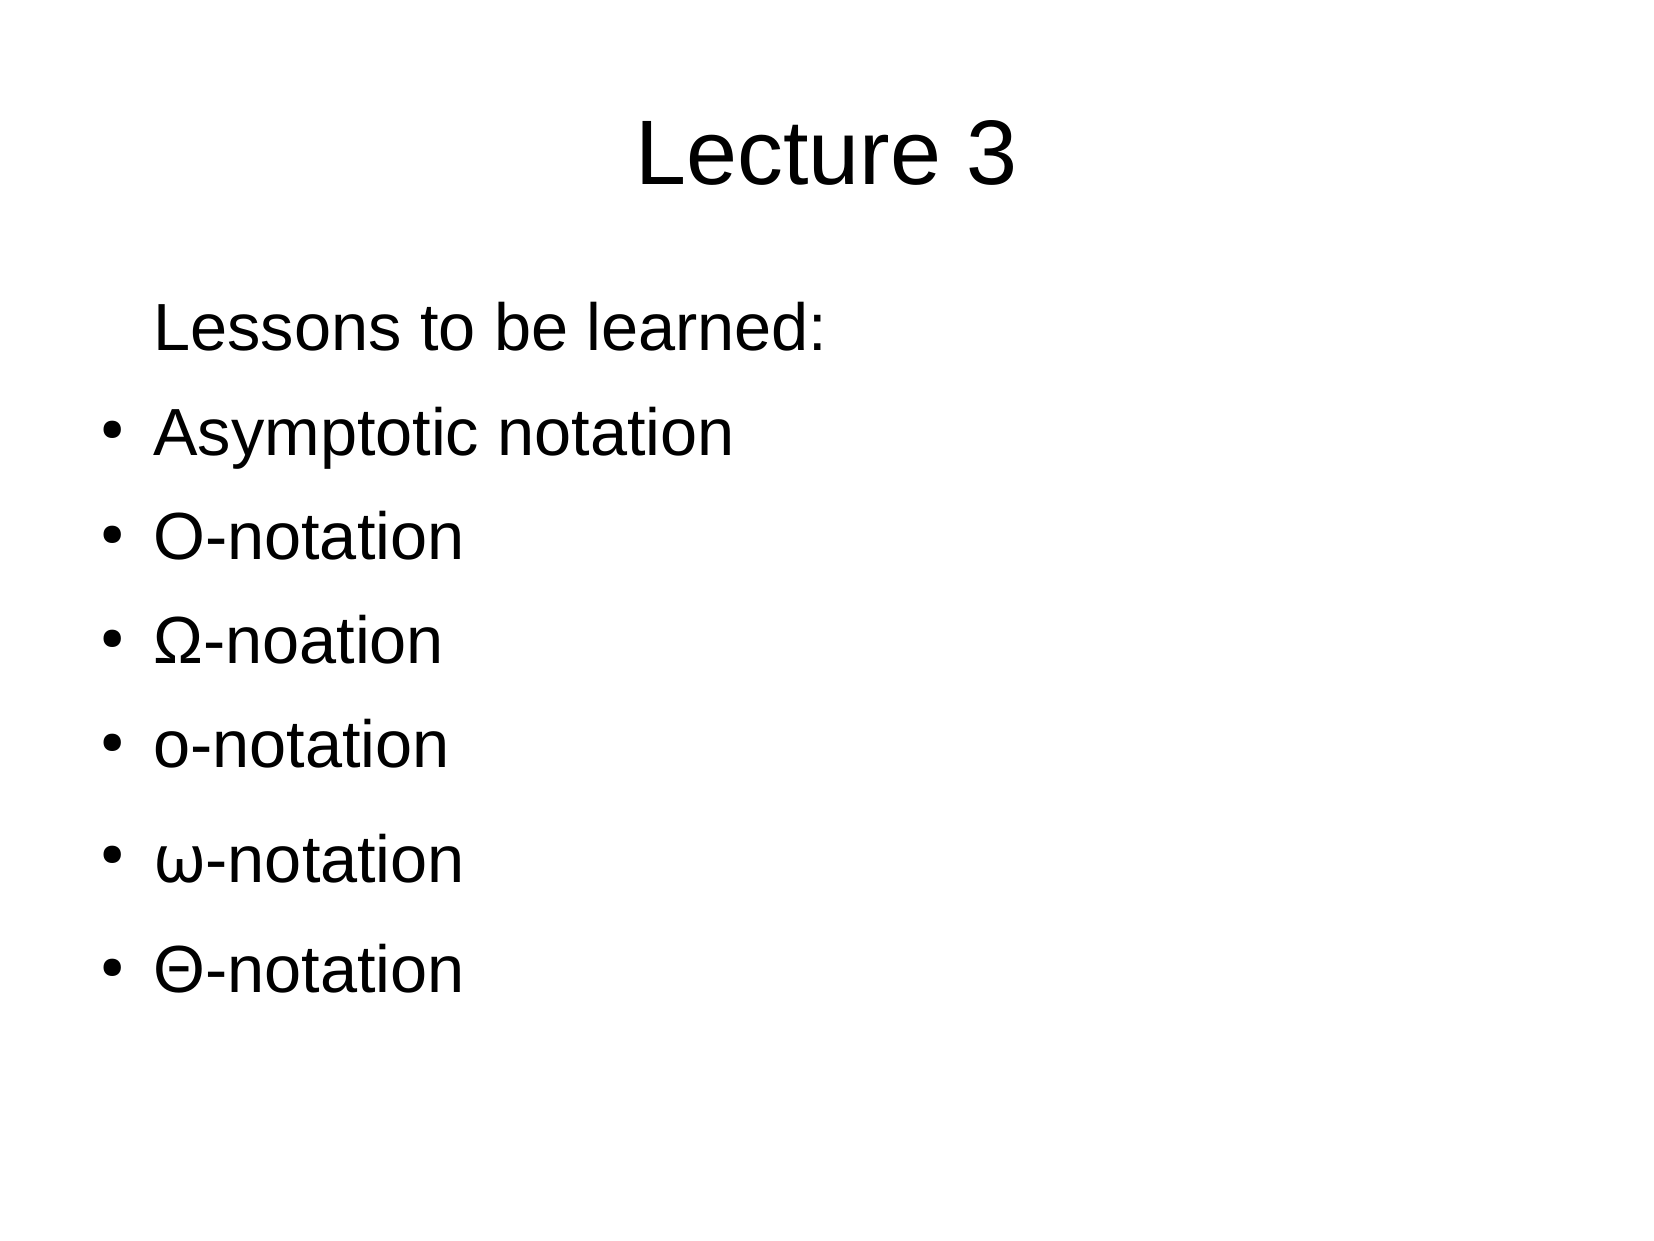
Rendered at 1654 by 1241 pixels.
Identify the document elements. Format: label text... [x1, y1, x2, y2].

title Lecture 3 [82, 49, 1571, 257]
list Lessons to be learned: Asymptotic notation O-notation Ω-noation o-notation ω-notation Θ-notation [82, 290, 1571, 1109]
